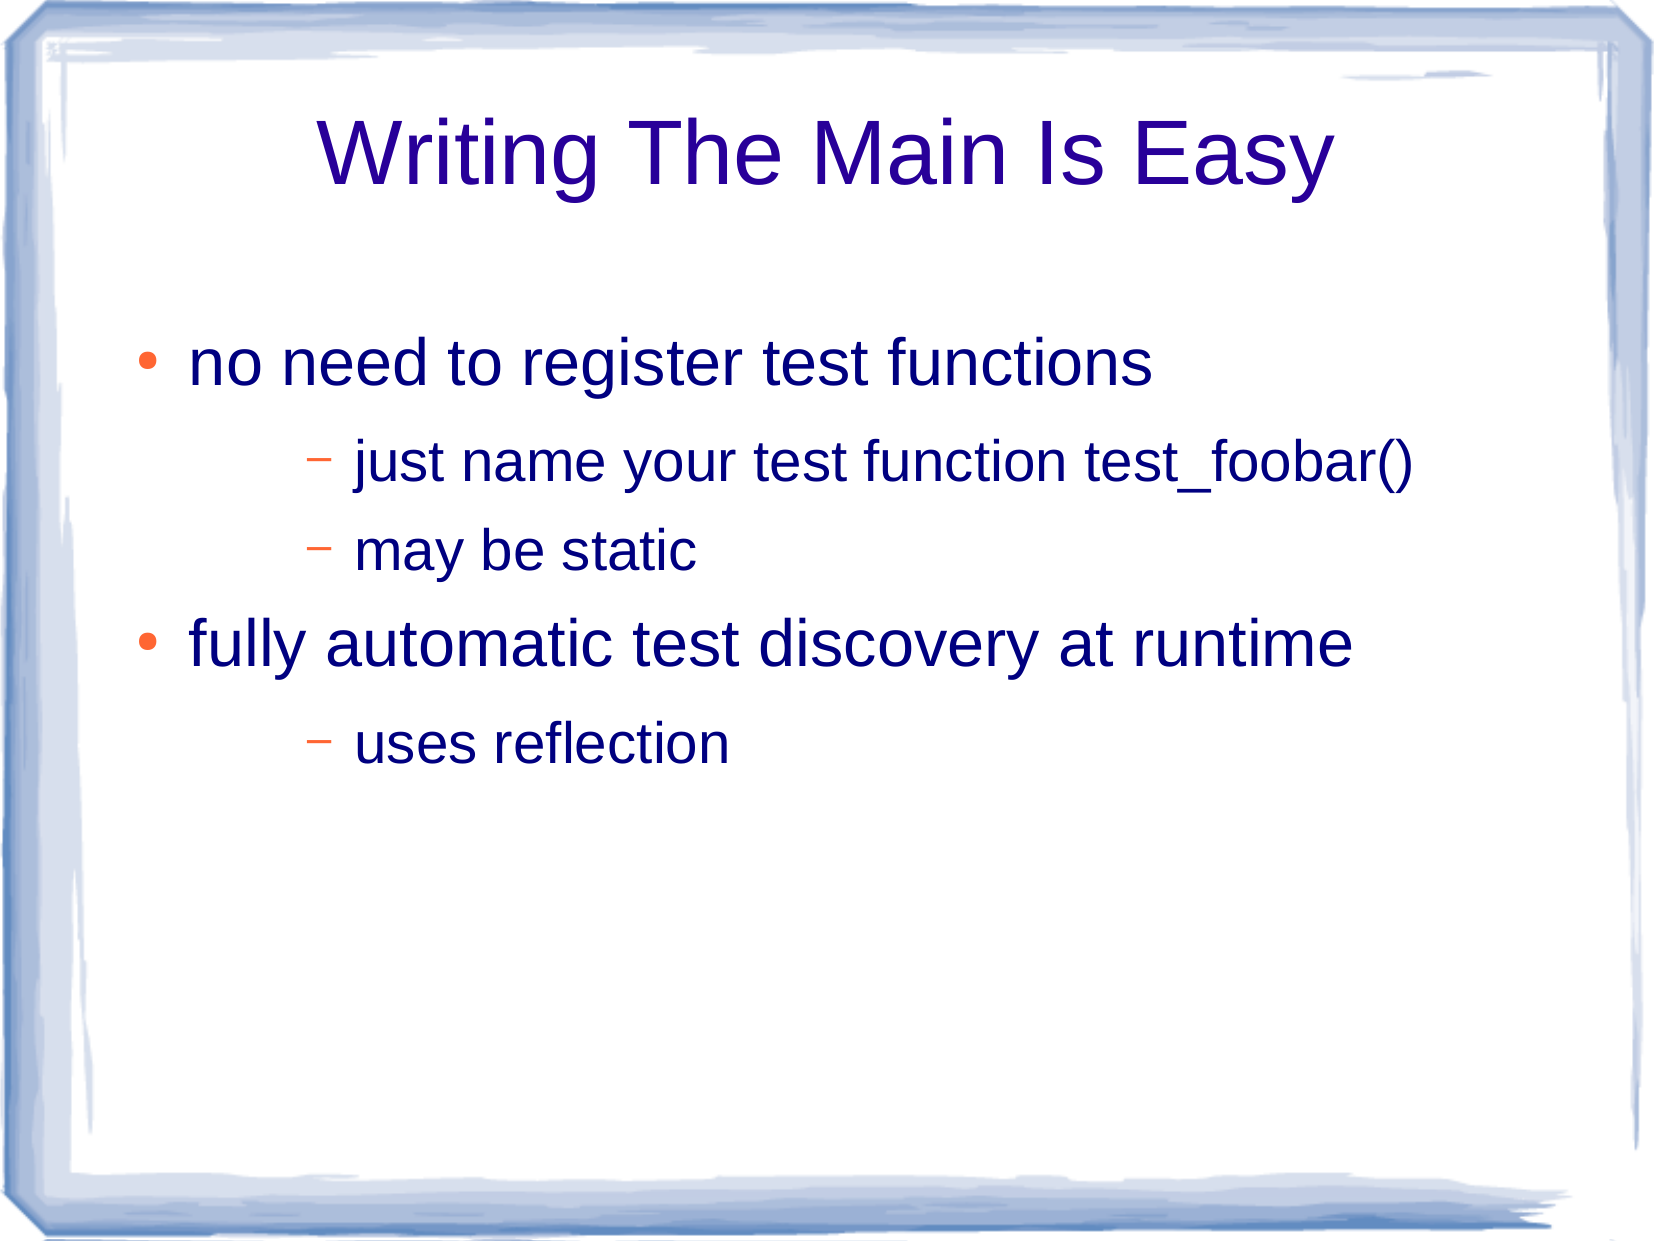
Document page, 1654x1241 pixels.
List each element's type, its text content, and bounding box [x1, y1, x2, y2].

title Writing The Main Is Easy [82, 56, 1571, 250]
picture [0, 0, 1654, 1241]
list no need to register test functions just name your test function test_foobar() may be static fully automatic test discovery at runtime uses reflection [118, 324, 1571, 1129]
